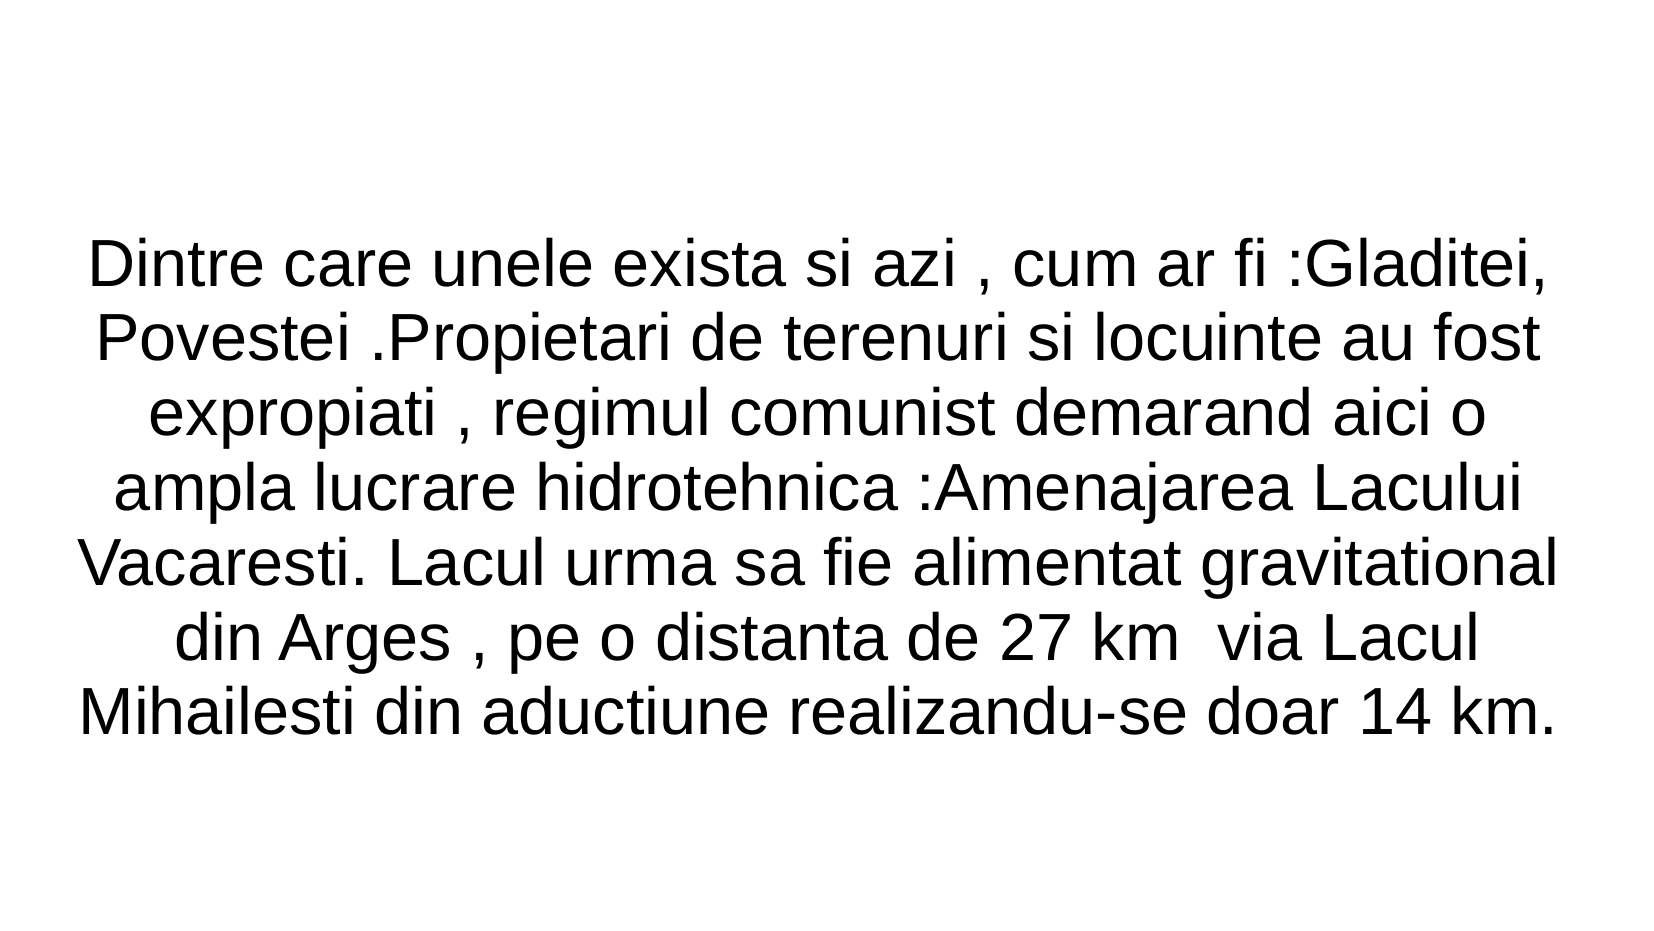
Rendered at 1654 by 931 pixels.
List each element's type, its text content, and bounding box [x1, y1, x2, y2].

subtitle Dintre care unele exista si azi , cum ar fi :Gladitei, Povestei .Propietari de terenuri si locuinte au fost expropiati , regimul comunist demarand aici o ampla lucrare hidrotehnica :Amenajarea Lacului Vacaresti. Lacul urma sa fie alimentat gravitational din Arges , pe o distanta de 27 km via Lacul Mihailesti din aductiune realizandu-se doar 14 km. [75, 217, 1564, 758]
